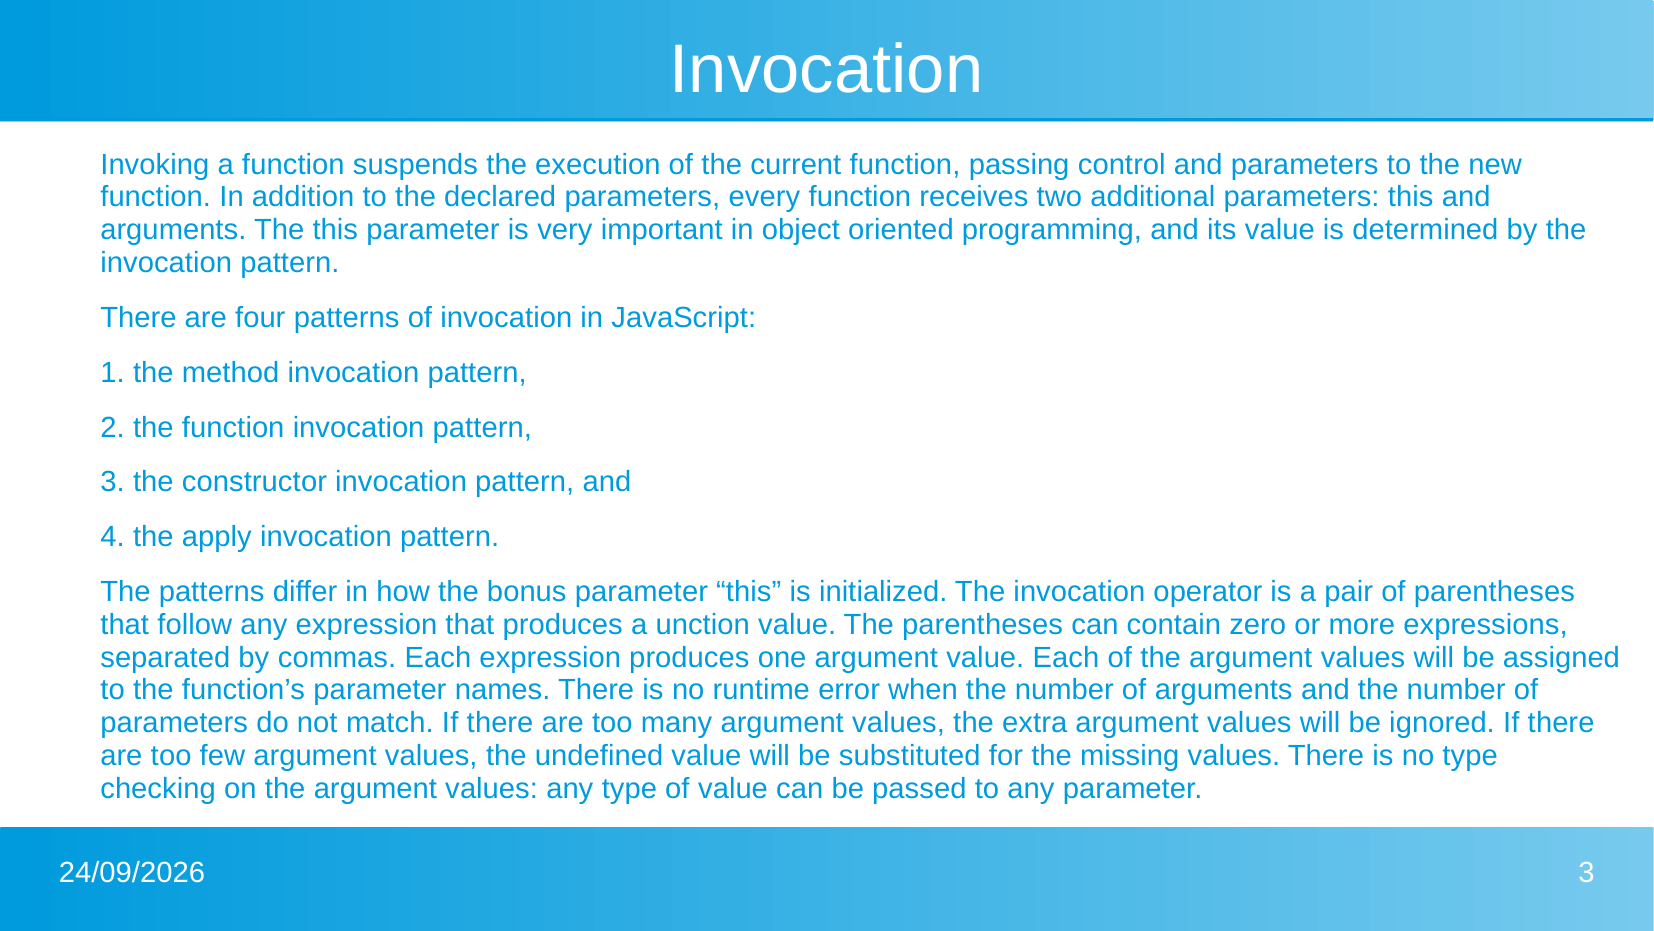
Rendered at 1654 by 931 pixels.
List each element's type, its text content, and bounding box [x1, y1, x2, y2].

list Invoking a function suspends the execution of the current function, passing control and parameters to the new function. In addition to the declared parameters, every function receives two additional parameters: this and arguments. The this parameter is very important in object oriented programming, and its value is determined by the invocation pattern. There are four patterns of invocation in JavaScript: 1. the method invocation pattern, 2. the function invocation pattern, 3. the constructor invocation pattern, and 4. the apply invocation pattern. The patterns differ in how the bonus parameter “this” is initialized. The invocation operator is a pair of parentheses that follow any expression that produces a unction value. The parentheses can contain zero or more expressions, separated by commas. Each expression produces one argument value. Each of the argument values will be assigned to the function’s parameter names. There is no runtime error when the number of arguments and the number of parameters do not match. If there are too many argument values, the extra argument values will be ignored. If there are too few argument values, the undefined value will be substituted for the missing values. There is no type checking on the argument values: any type of value can be passed to any parameter. [29, 147, 1625, 739]
title Invocation [59, 29, 1595, 108]
